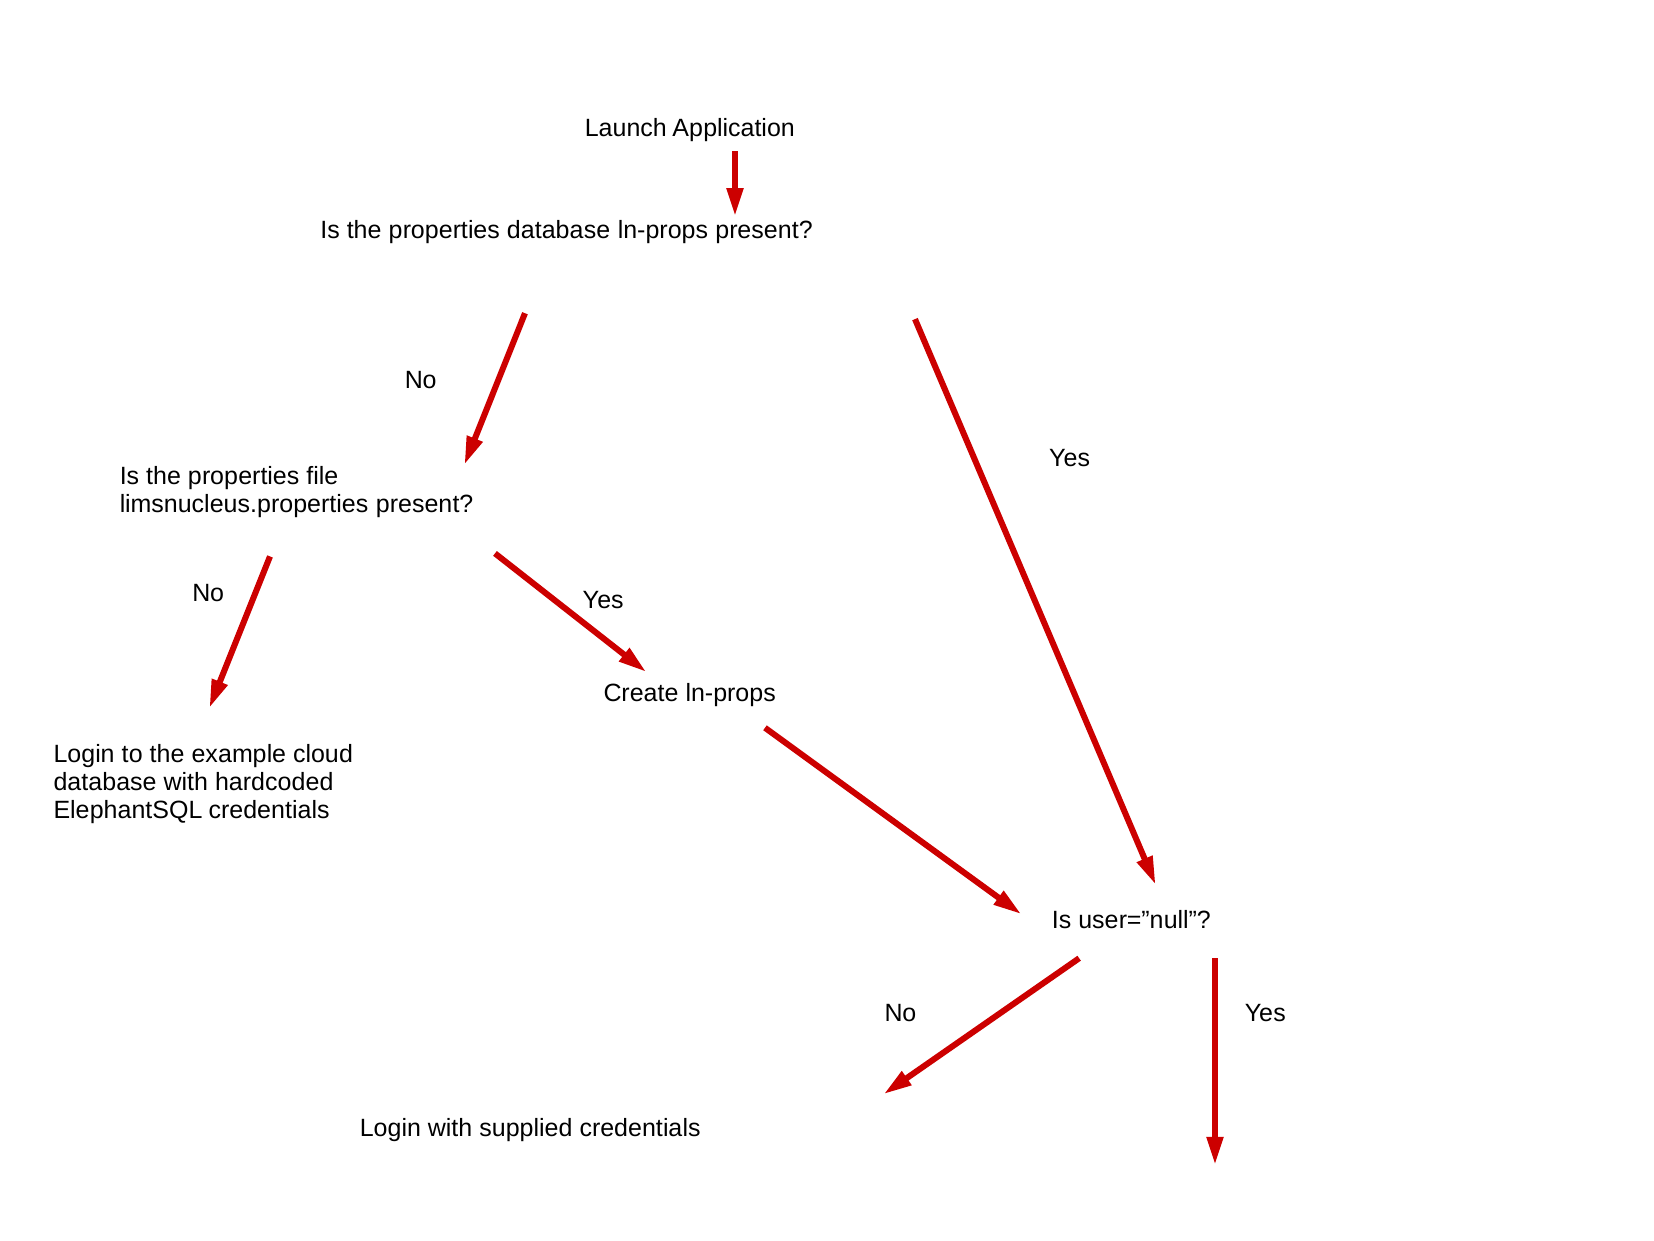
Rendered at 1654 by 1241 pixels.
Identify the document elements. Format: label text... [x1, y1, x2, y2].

text_box Is user=”null”? [1037, 898, 1306, 956]
text_box Login with supplied credentials [345, 1106, 884, 1164]
text_box Is the properties database ln-props present? [305, 208, 1070, 266]
text_box No [869, 991, 948, 1049]
text_box Yes [1034, 436, 1126, 494]
text_box Yes [1230, 991, 1321, 1049]
text_box Yes [567, 578, 659, 635]
text_box No [390, 358, 468, 434]
text_box Is the properties file limsnucleus.properties present? [105, 454, 663, 554]
text_box Create ln-props [588, 670, 937, 728]
text_box Login to the example cloud database with hardcoded ElephantSQL credentials [38, 732, 516, 874]
text_box No [177, 570, 255, 646]
text_box Launch Application [570, 106, 914, 164]
